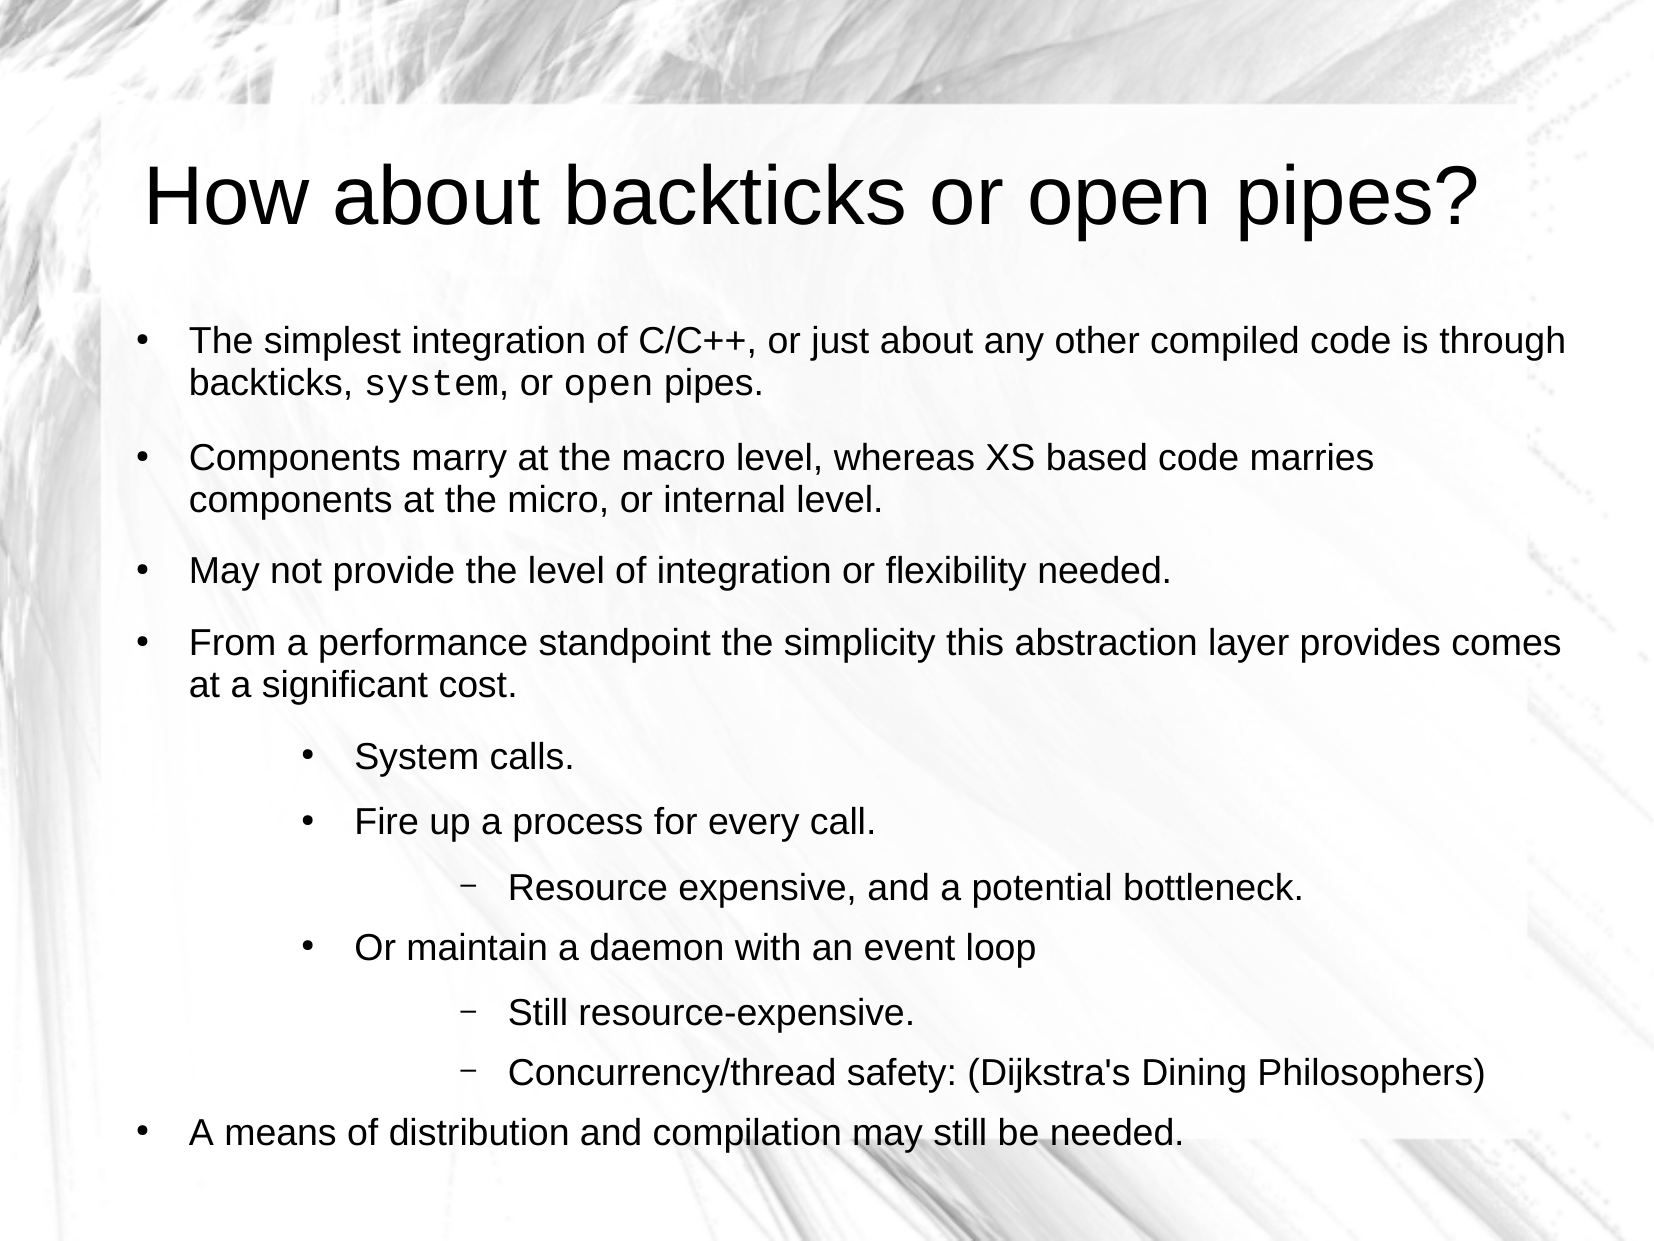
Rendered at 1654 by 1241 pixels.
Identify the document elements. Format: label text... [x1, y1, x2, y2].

list The simplest integration of C/C++, or just about any other compiled code is through backticks, system, or open pipes. Components marry at the macro level, whereas XS based code marries components at the micro, or internal level. May not provide the level of integration or flexibility needed. From a performance standpoint the simplicity this abstraction layer provides comes at a significant cost. System calls. Fire up a process for every call. Resource expensive, and a potential bottleneck. Or maintain a daemon with an event loop Still resource-expensive. Concurrency/thread safety: (Dijkstra's Dining Philosophers) A means of distribution and compilation may still be needed. [118, 319, 1571, 1153]
picture [0, 0, 1654, 1241]
title How about backticks or open pipes? [118, 112, 1506, 281]
